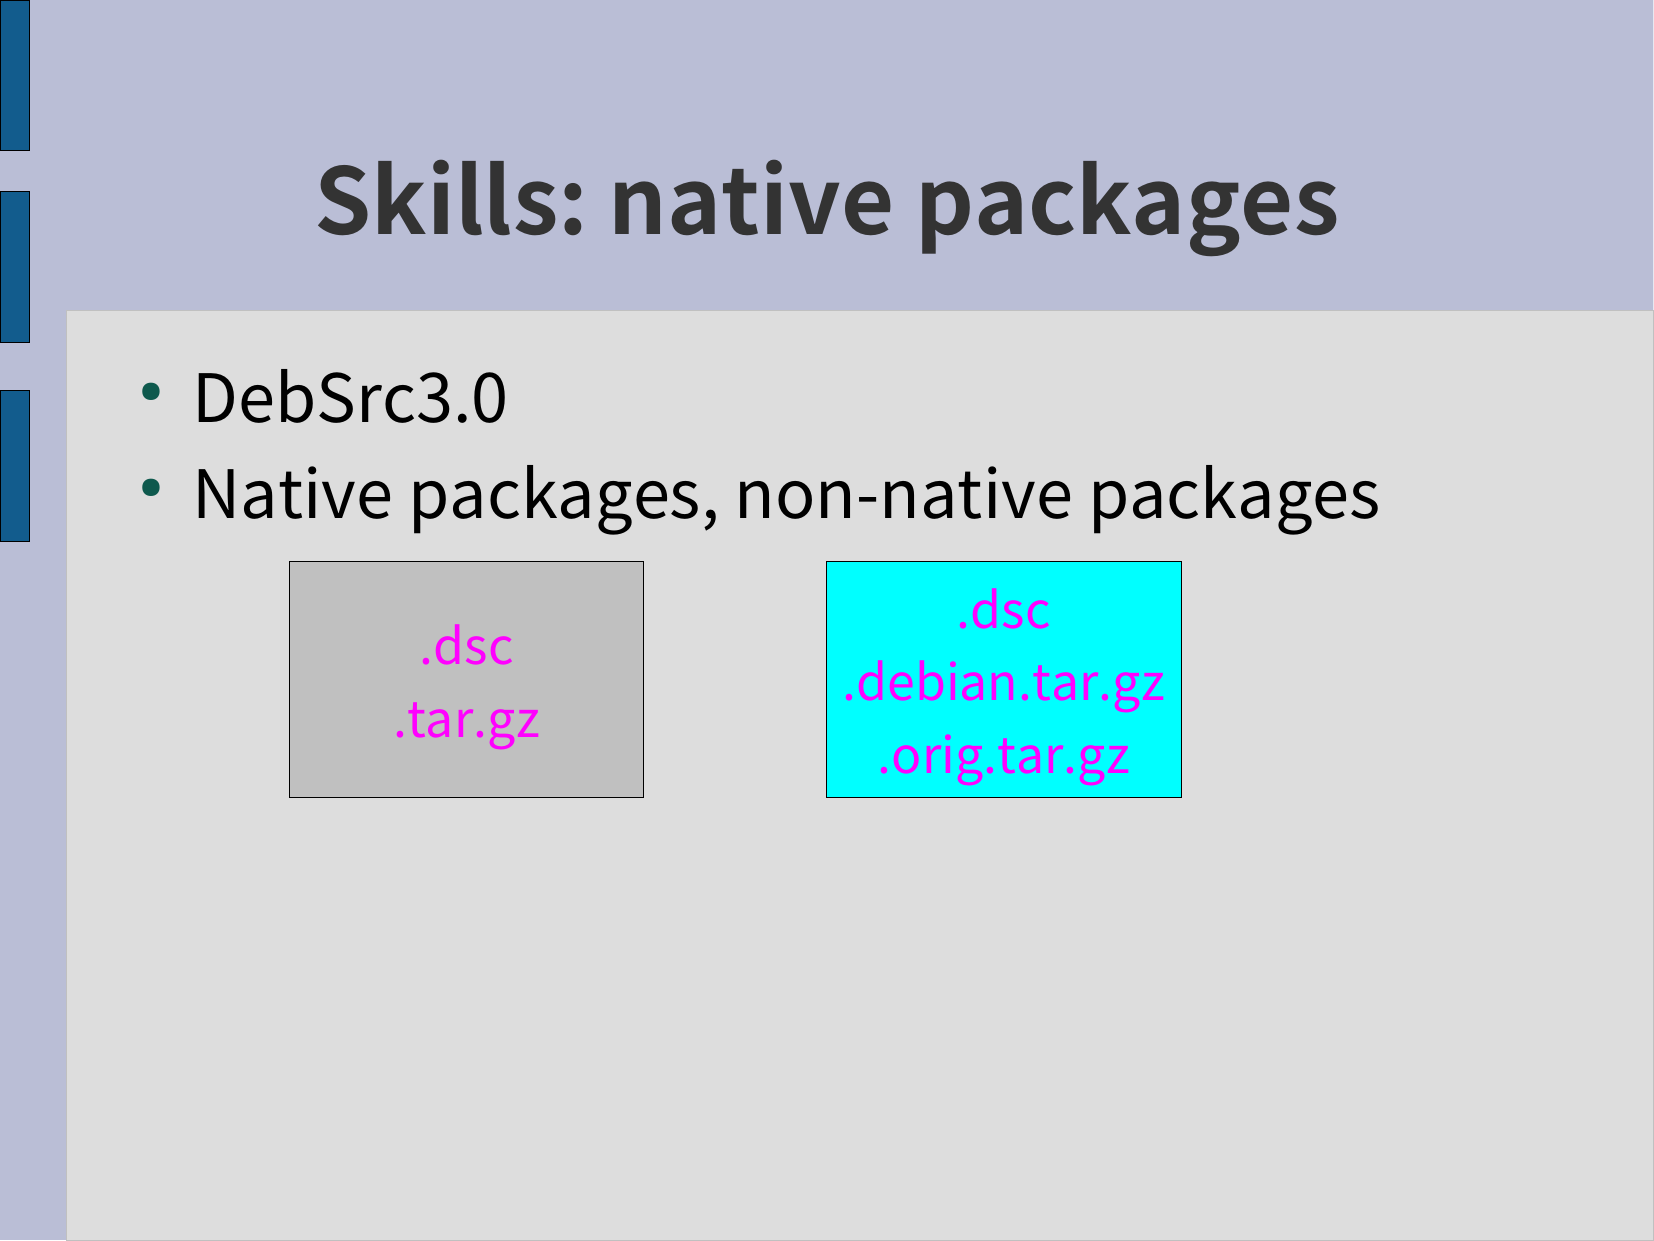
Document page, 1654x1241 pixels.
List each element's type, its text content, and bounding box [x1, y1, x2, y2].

title Skills: native packages [121, 91, 1534, 299]
text_box .dsc .tar.gz [289, 561, 644, 798]
list DebSrc3.0 Native packages, non-native packages [121, 344, 1534, 1164]
text_box .dsc .debian.tar.gz .orig.tar.gz [826, 561, 1182, 798]
